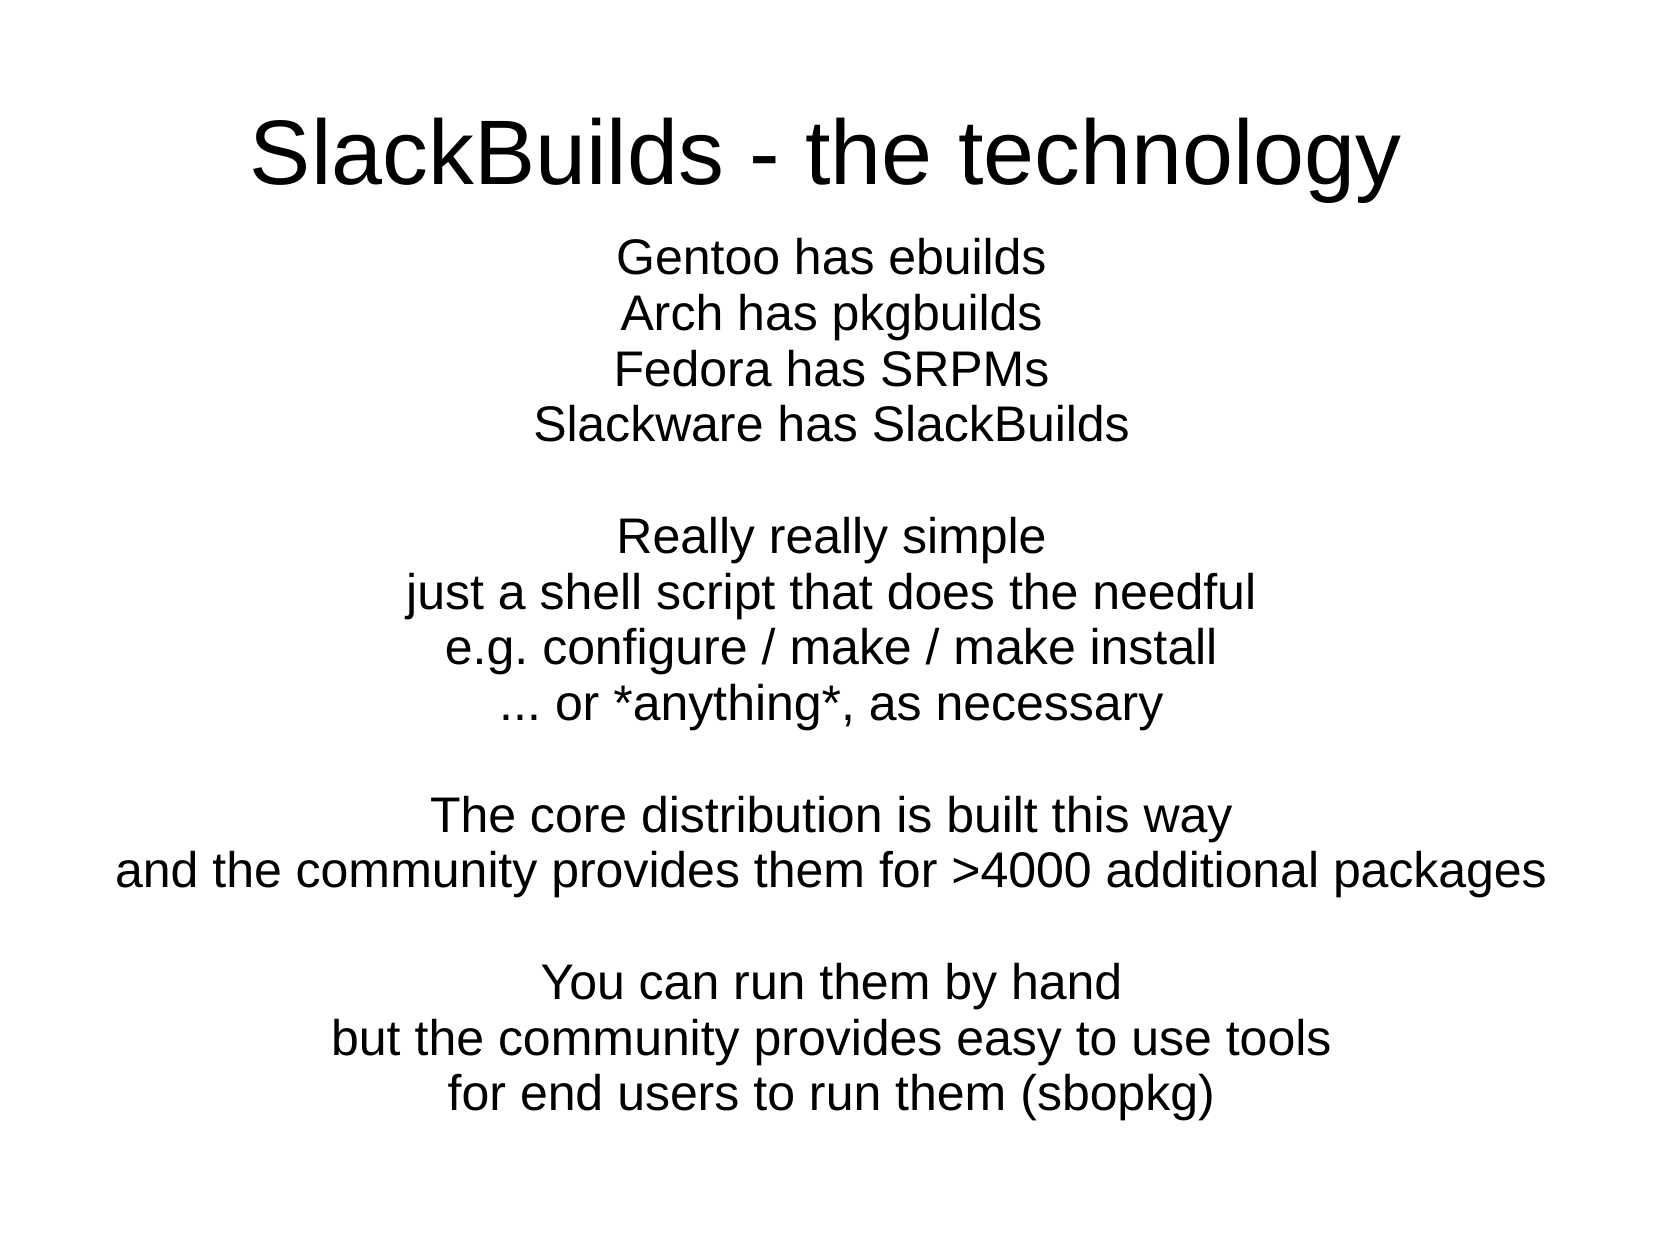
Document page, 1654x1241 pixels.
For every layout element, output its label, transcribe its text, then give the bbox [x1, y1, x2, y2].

text_box Gentoo has ebuilds Arch has pkgbuilds Fedora has SRPMs Slackware has SlackBuilds Really really simple just a shell script that does the needful e.g. configure / make / make install ... or *anything*, as necessary The core distribution is built this way and the community provides them for >4000 additional packages You can run them by hand but the community provides easy to use tools for end users to run them (sbopkg) [103, 228, 1560, 1123]
title SlackBuilds - the technology [82, 49, 1571, 257]
